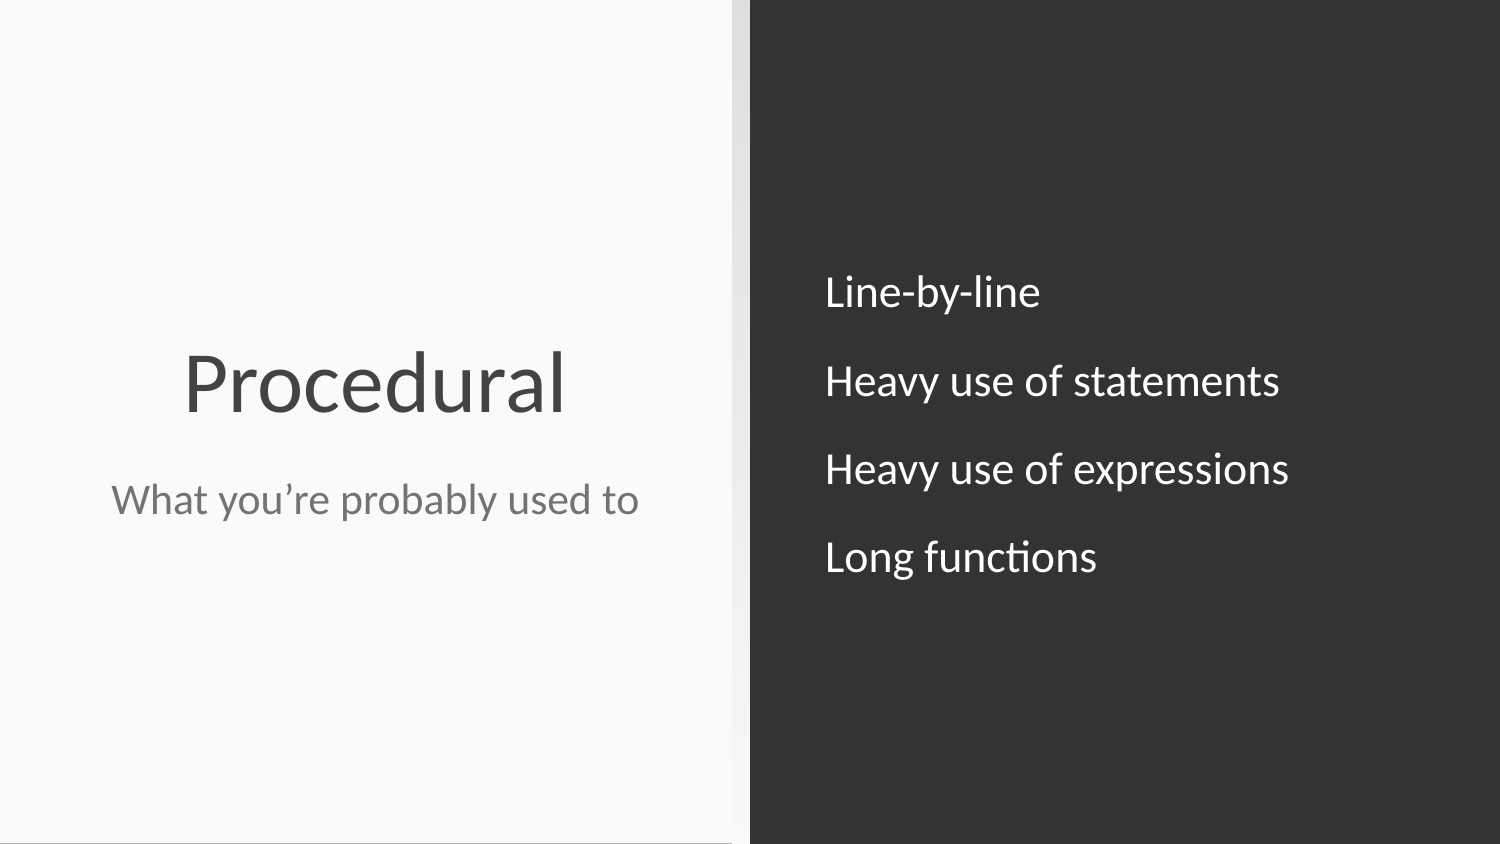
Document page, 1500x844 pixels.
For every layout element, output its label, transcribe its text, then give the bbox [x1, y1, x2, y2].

title Procedural [43, 202, 708, 446]
list Line-by-line Heavy use of statements Heavy use of expressions Long functions [810, 118, 1440, 725]
subtitle What you’re probably used to [43, 455, 708, 659]
